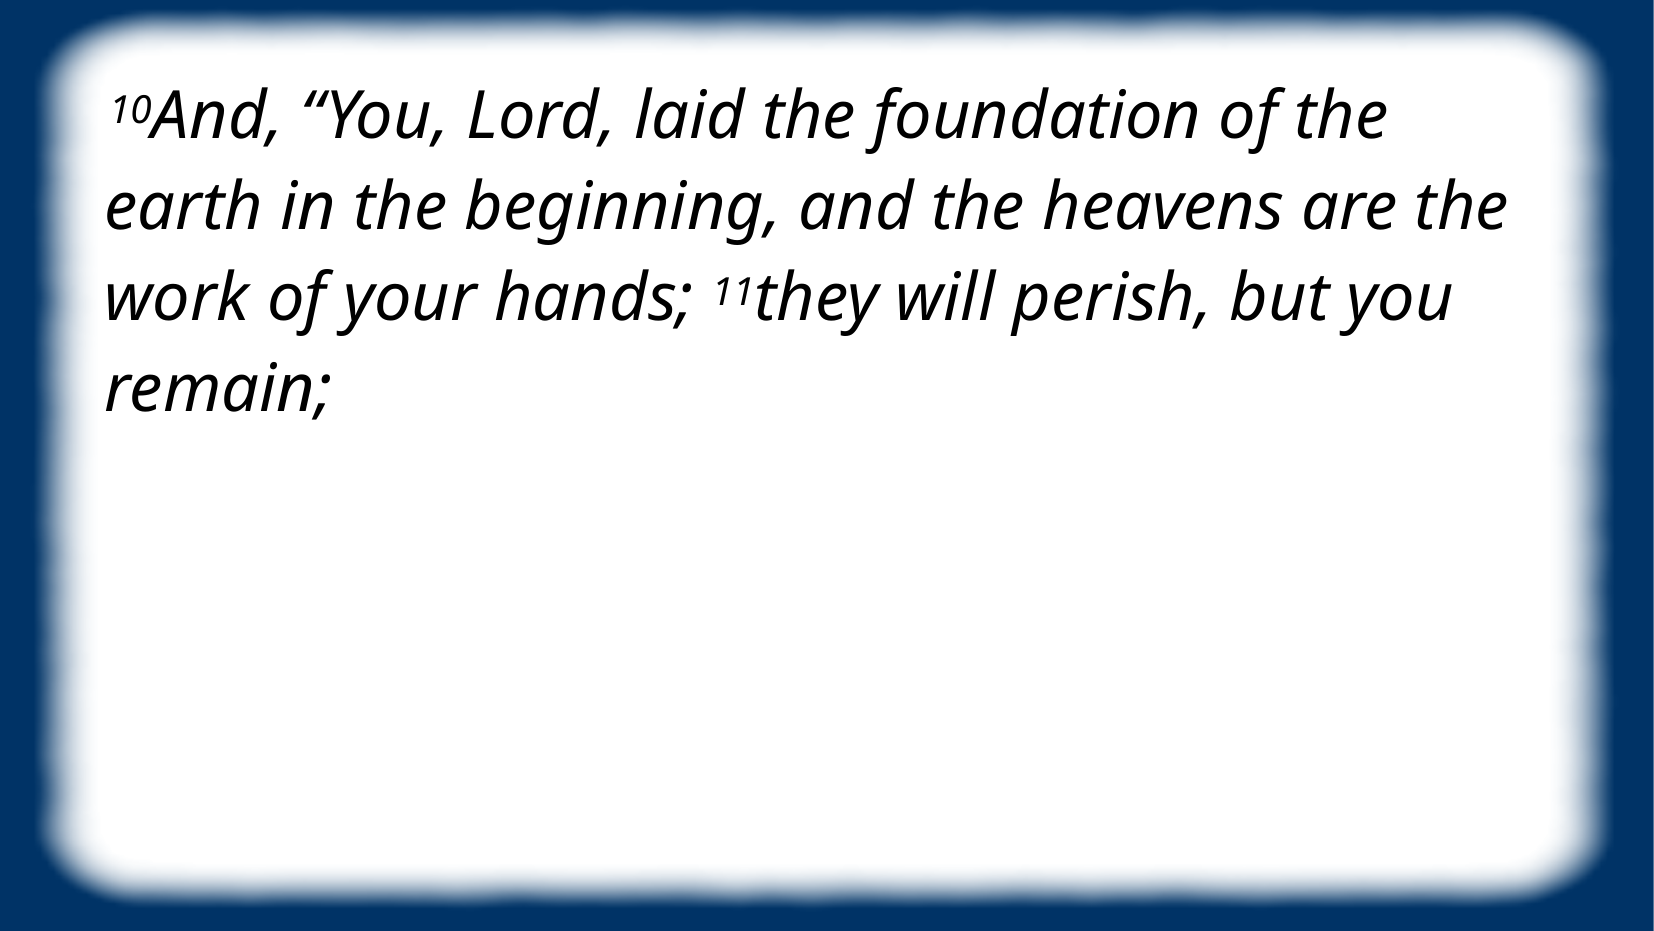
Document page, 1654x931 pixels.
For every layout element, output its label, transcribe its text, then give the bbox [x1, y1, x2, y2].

text_box 10And, “You, Lord, laid the foundation of the earth in the beginning, and the heavens are the work of your hands; 11they will perish, but you remain; [90, 60, 1561, 451]
picture [0, 0, 1654, 931]
